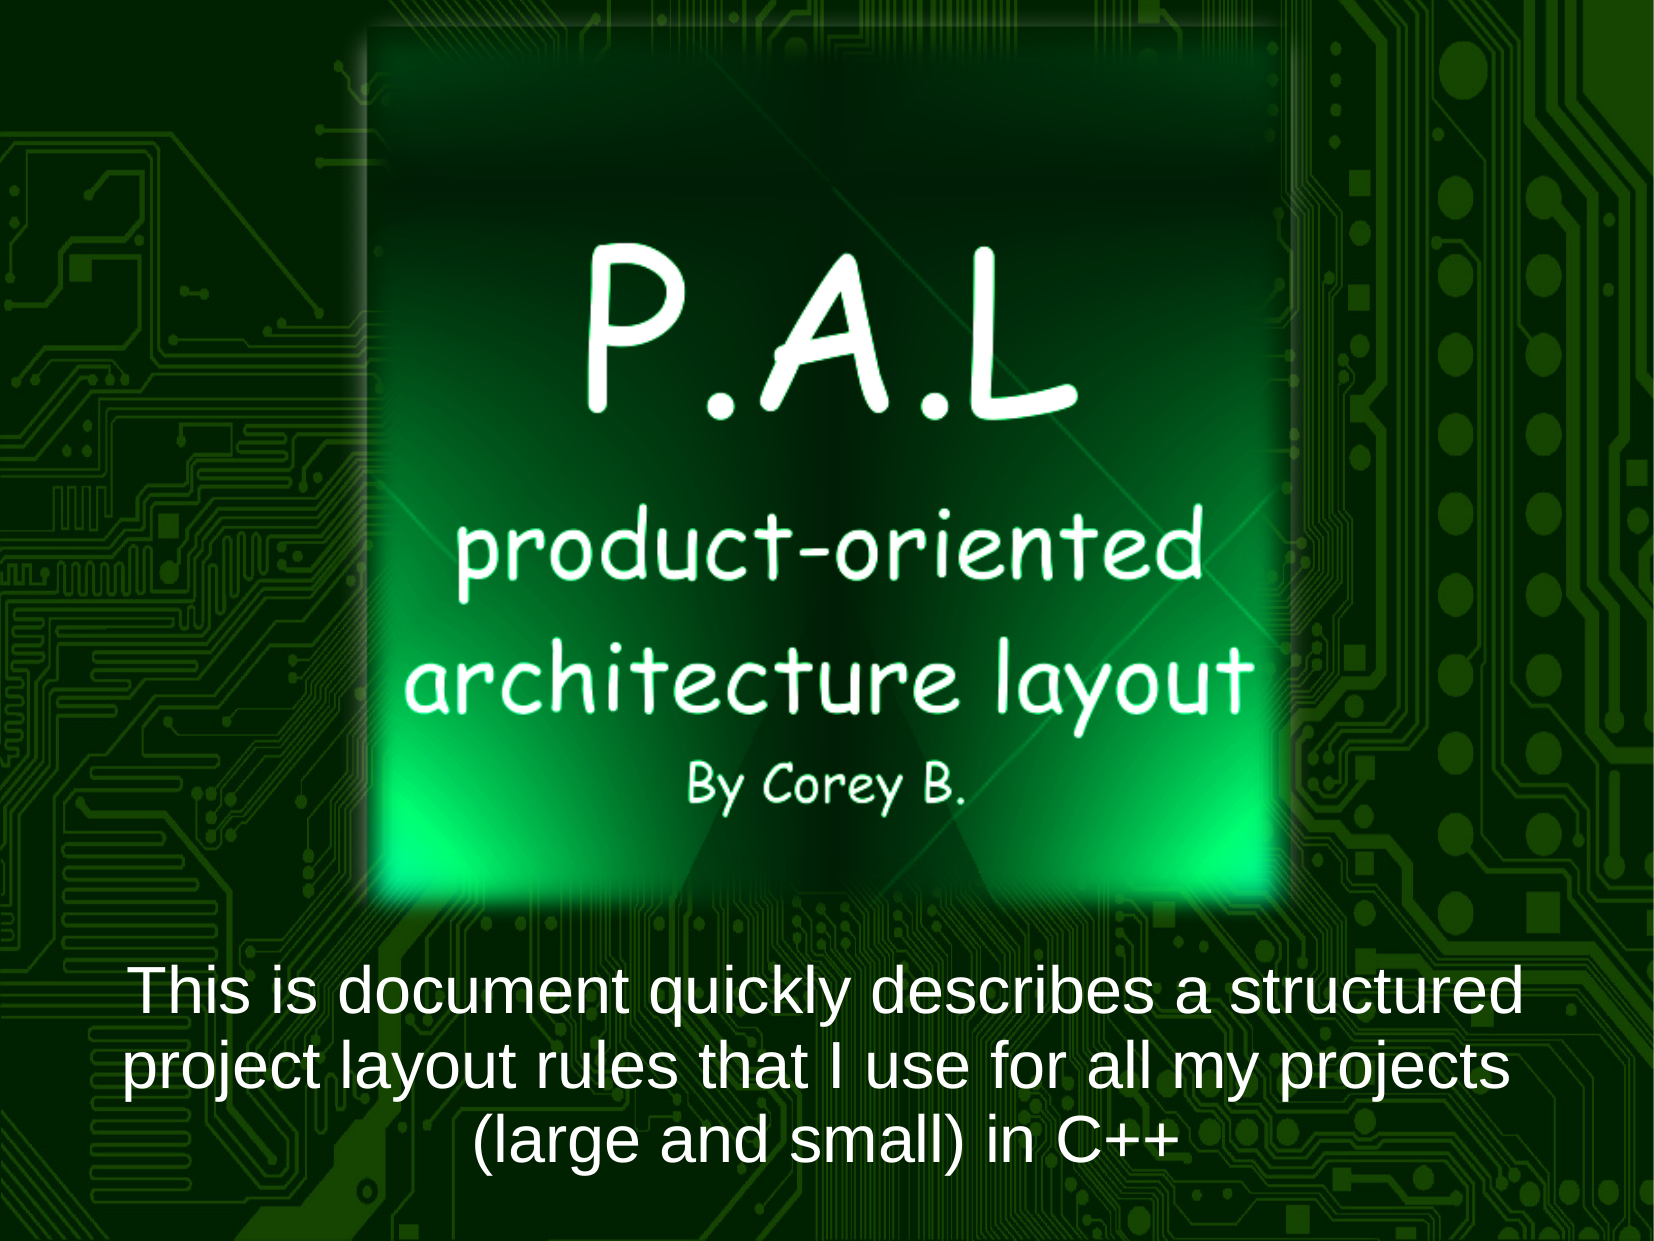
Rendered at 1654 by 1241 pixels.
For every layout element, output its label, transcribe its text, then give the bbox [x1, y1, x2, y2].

picture [0, 0, 1654, 1241]
subtitle This is document quickly describes a structured project layout rules that I use for all my projects (large and small) in C++ [82, 915, 1571, 1216]
